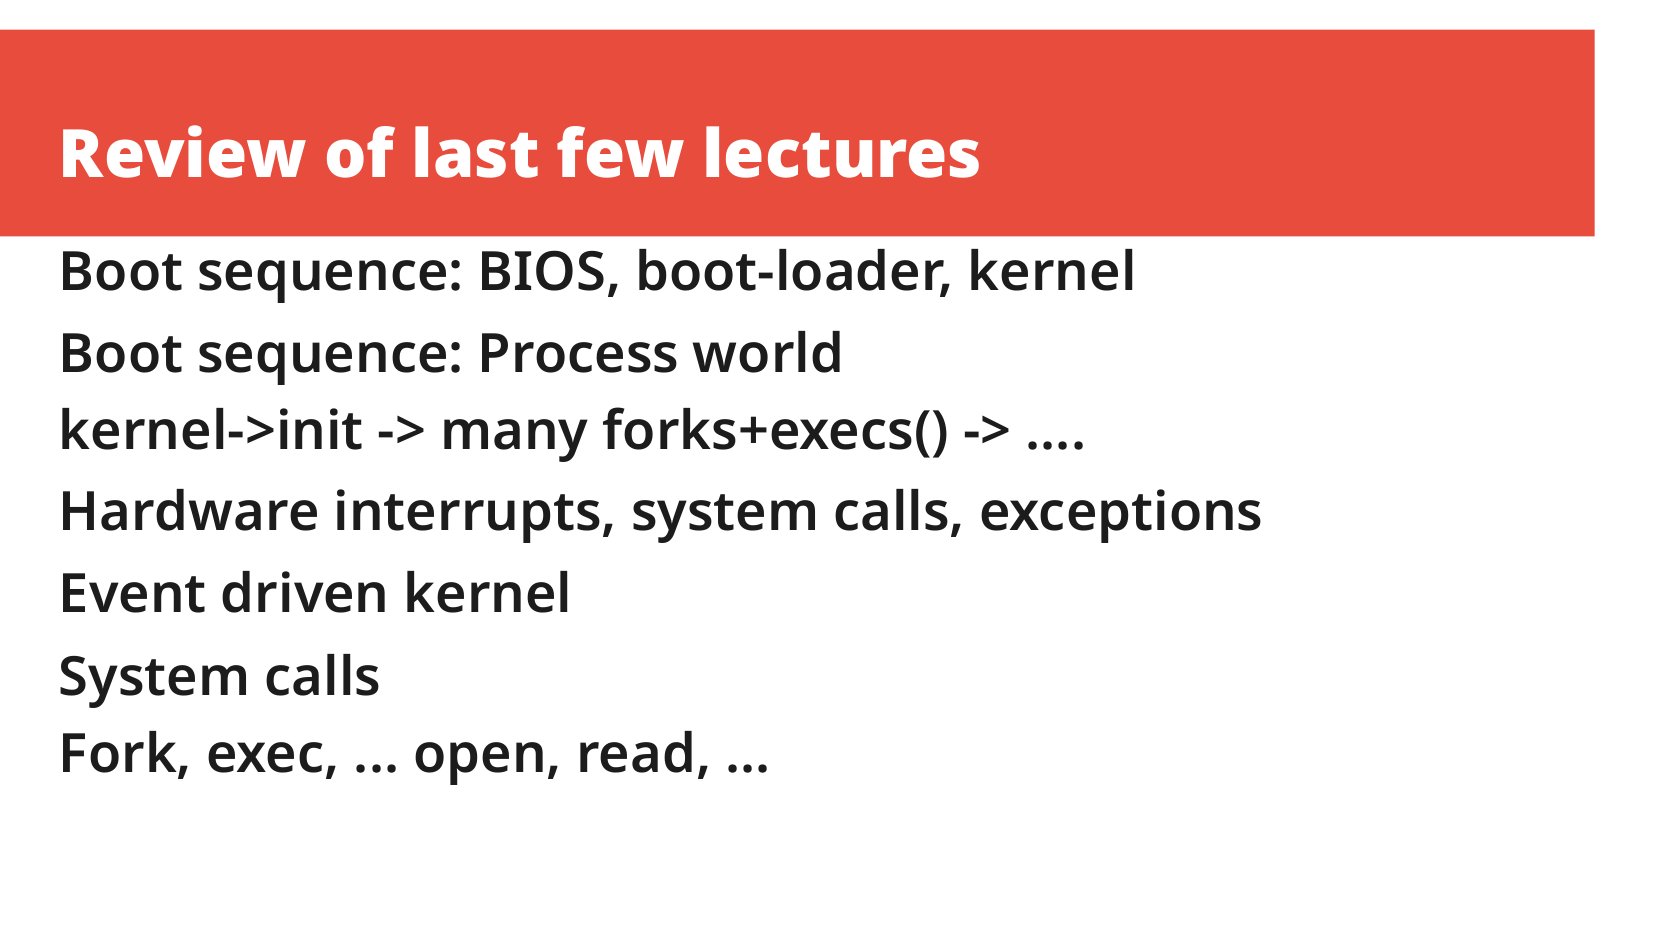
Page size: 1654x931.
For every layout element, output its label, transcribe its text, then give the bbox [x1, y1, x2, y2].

title Review of last few lectures [59, 79, 1595, 191]
list Boot sequence: BIOS, boot-loader, kernel Boot sequence: Process world kernel->init -> many forks+execs() -> .... Hardware interrupts, system calls, exceptions Event driven kernel System calls Fork, exec, ... open, read, ... [59, 243, 1565, 820]
